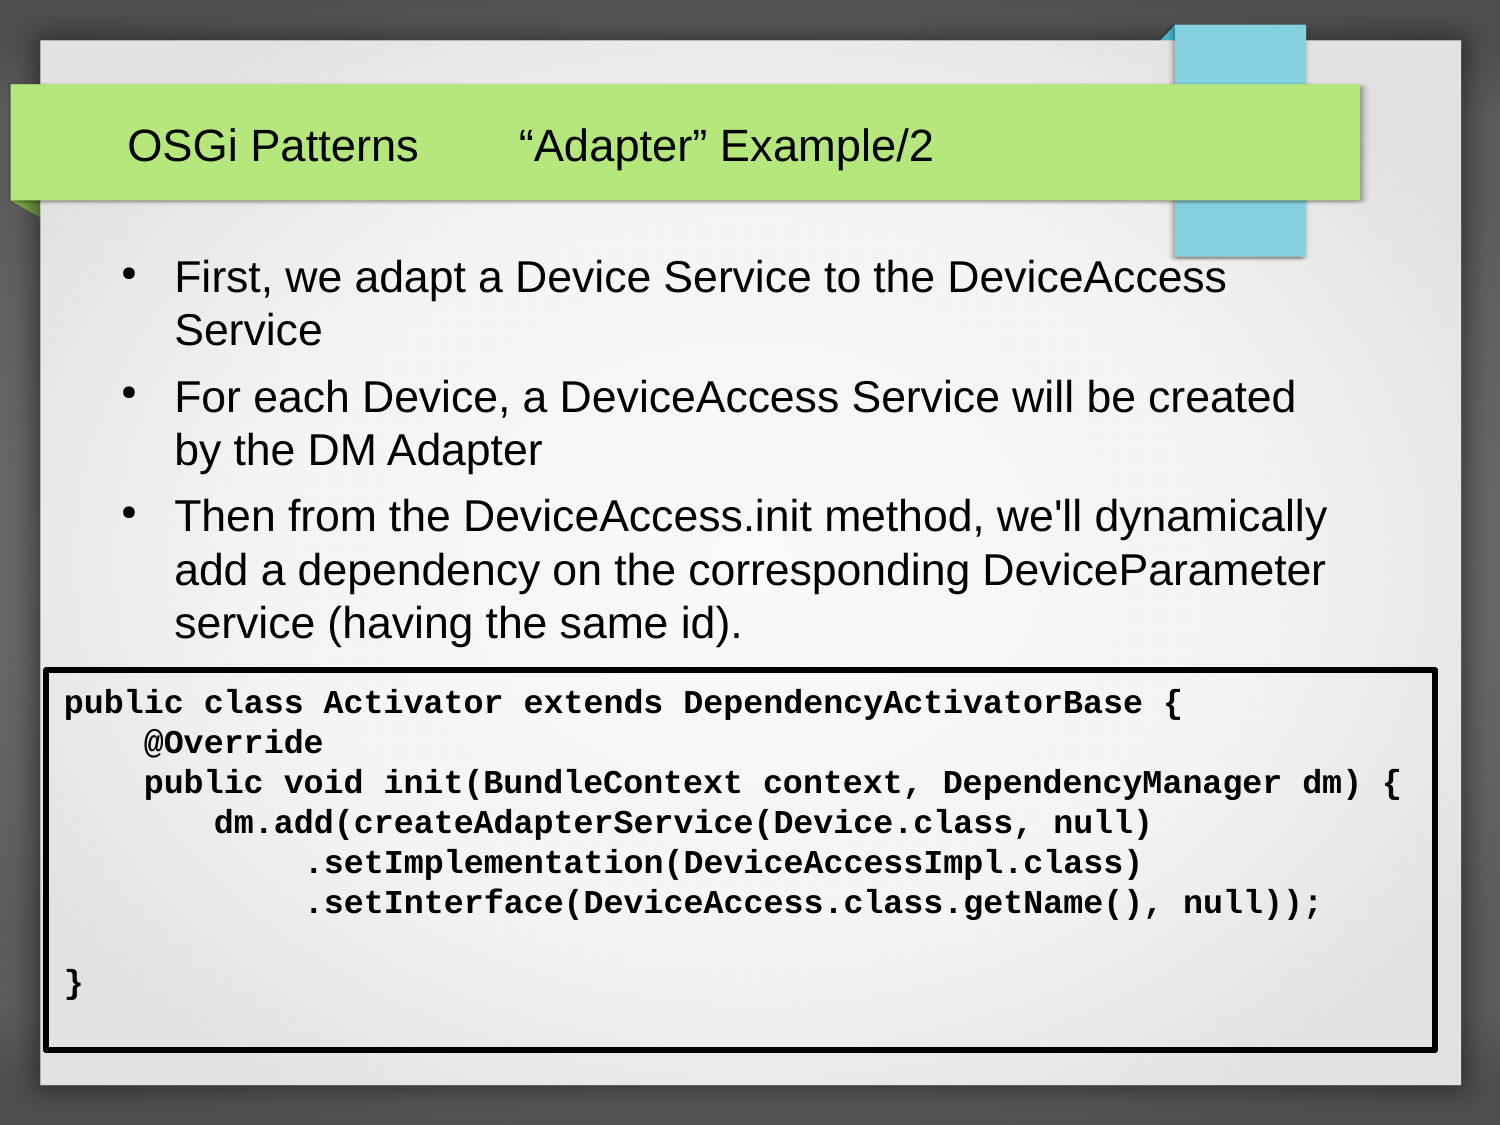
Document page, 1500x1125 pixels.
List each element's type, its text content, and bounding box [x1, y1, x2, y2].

picture [0, 0, 1500, 1125]
text_box public class Activator extends DependencyActivatorBase { @Override public void init(BundleContext context, DependencyManager dm) { dm.add(createAdapterService(Device.class, null) .setImplementation(DeviceAccessImpl.class) .setInterface(DeviceAccess.class.getName(), null)); } [46, 670, 1436, 1051]
title OSGi Patterns “Adapter” Example/2 [112, 42, 1462, 249]
list First, we adapt a Device Service to the DeviceAccess Service For each Device, a DeviceAccess Service will be created by the DM Adapter Then from the DeviceAccess.init method, we'll dynamically add a dependency on the corresponding DeviceParameter service (having the same id). [88, 240, 1364, 680]
